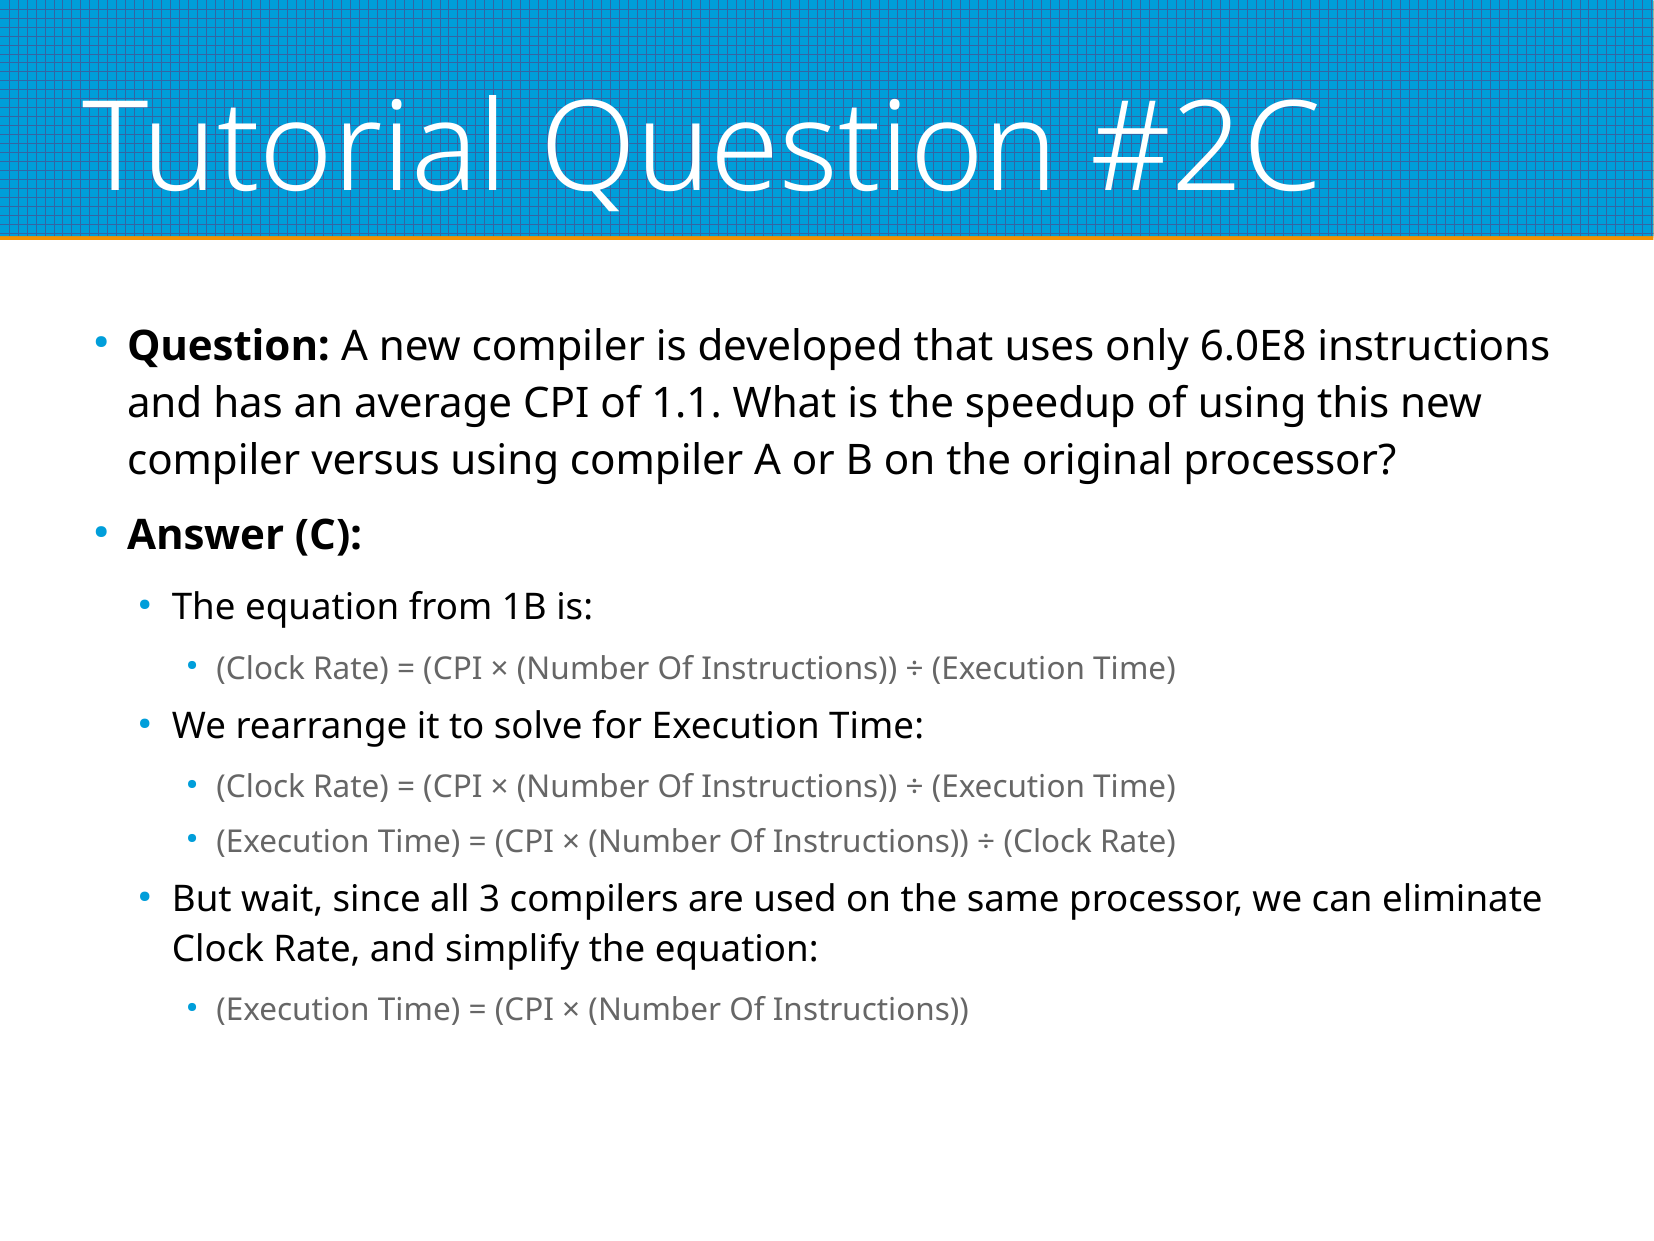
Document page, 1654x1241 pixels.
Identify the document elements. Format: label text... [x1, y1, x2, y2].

list Question: A new compiler is developed that uses only 6.0E8 instructions and has an average CPI of 1.1. What is the speedup of using this new compiler versus using compiler A or B on the original processor? Answer (C): The equation from 1B is: (Clock Rate) = (CPI × (Number Of Instructions)) ÷ (Execution Time) We rearrange it to solve for Execution Time: (Clock Rate) = (CPI × (Number Of Instructions)) ÷ (Execution Time) (Execution Time) = (CPI × (Number Of Instructions)) ÷ (Clock Rate) But wait, since all 3 compilers are used on the same processor, we can eliminate Clock Rate, and simplify the equation: (Execution Time) = (CPI × (Number Of Instructions)) [82, 314, 1563, 1081]
title Tutorial Question #2C [82, 19, 1571, 227]
